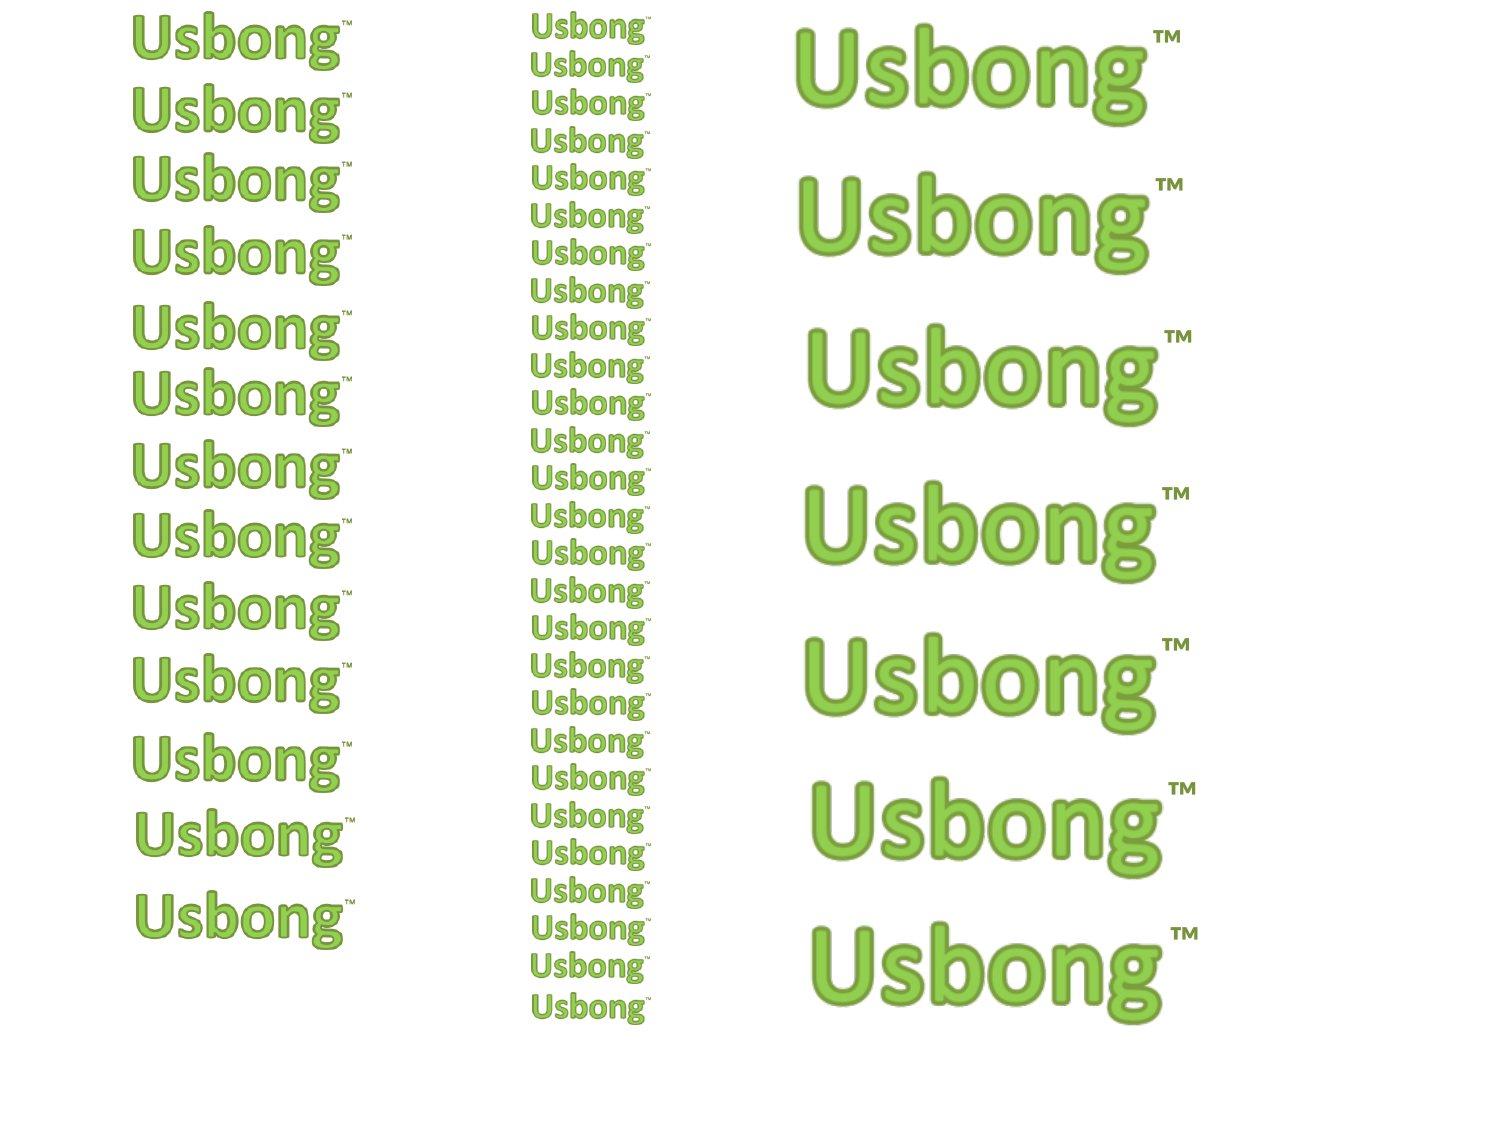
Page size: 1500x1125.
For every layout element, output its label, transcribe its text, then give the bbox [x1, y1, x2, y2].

picture [532, 388, 651, 421]
picture [532, 763, 651, 796]
picture [791, 21, 1150, 130]
picture [133, 11, 352, 72]
picture [794, 169, 1152, 278]
picture [532, 538, 651, 571]
text_box ™ [1151, 761, 1215, 830]
text_box ™ [1136, 9, 1200, 77]
picture [133, 367, 352, 427]
picture [133, 509, 352, 569]
picture [803, 321, 1161, 430]
picture [532, 992, 651, 1025]
picture [136, 808, 355, 868]
picture [133, 301, 352, 361]
picture [532, 88, 651, 121]
picture [136, 890, 355, 950]
picture [532, 11, 651, 45]
picture [807, 919, 1165, 1028]
picture [532, 838, 651, 871]
picture [133, 581, 352, 642]
picture [531, 276, 650, 309]
picture [531, 126, 650, 159]
picture [531, 426, 650, 459]
picture [531, 876, 650, 909]
picture [133, 653, 352, 714]
picture [532, 313, 651, 346]
picture [531, 50, 650, 83]
text_box ™ [1154, 906, 1217, 974]
picture [531, 801, 650, 834]
picture [532, 688, 651, 721]
picture [133, 439, 352, 500]
picture [531, 726, 650, 759]
picture [531, 201, 650, 234]
picture [133, 83, 352, 144]
text_box ™ [1145, 466, 1208, 534]
picture [531, 576, 650, 609]
text_box ™ [1147, 308, 1211, 377]
text_box ™ [1145, 617, 1208, 685]
picture [133, 152, 352, 213]
picture [531, 651, 650, 684]
picture [800, 630, 1159, 738]
picture [532, 463, 651, 496]
picture [531, 951, 650, 984]
text_box ™ [1139, 156, 1202, 225]
picture [807, 774, 1165, 883]
picture [532, 613, 651, 646]
picture [133, 732, 352, 793]
picture [133, 225, 352, 286]
picture [532, 238, 651, 271]
picture [532, 163, 651, 196]
picture [800, 478, 1159, 587]
picture [532, 913, 651, 946]
picture [531, 501, 650, 534]
picture [531, 351, 650, 384]
